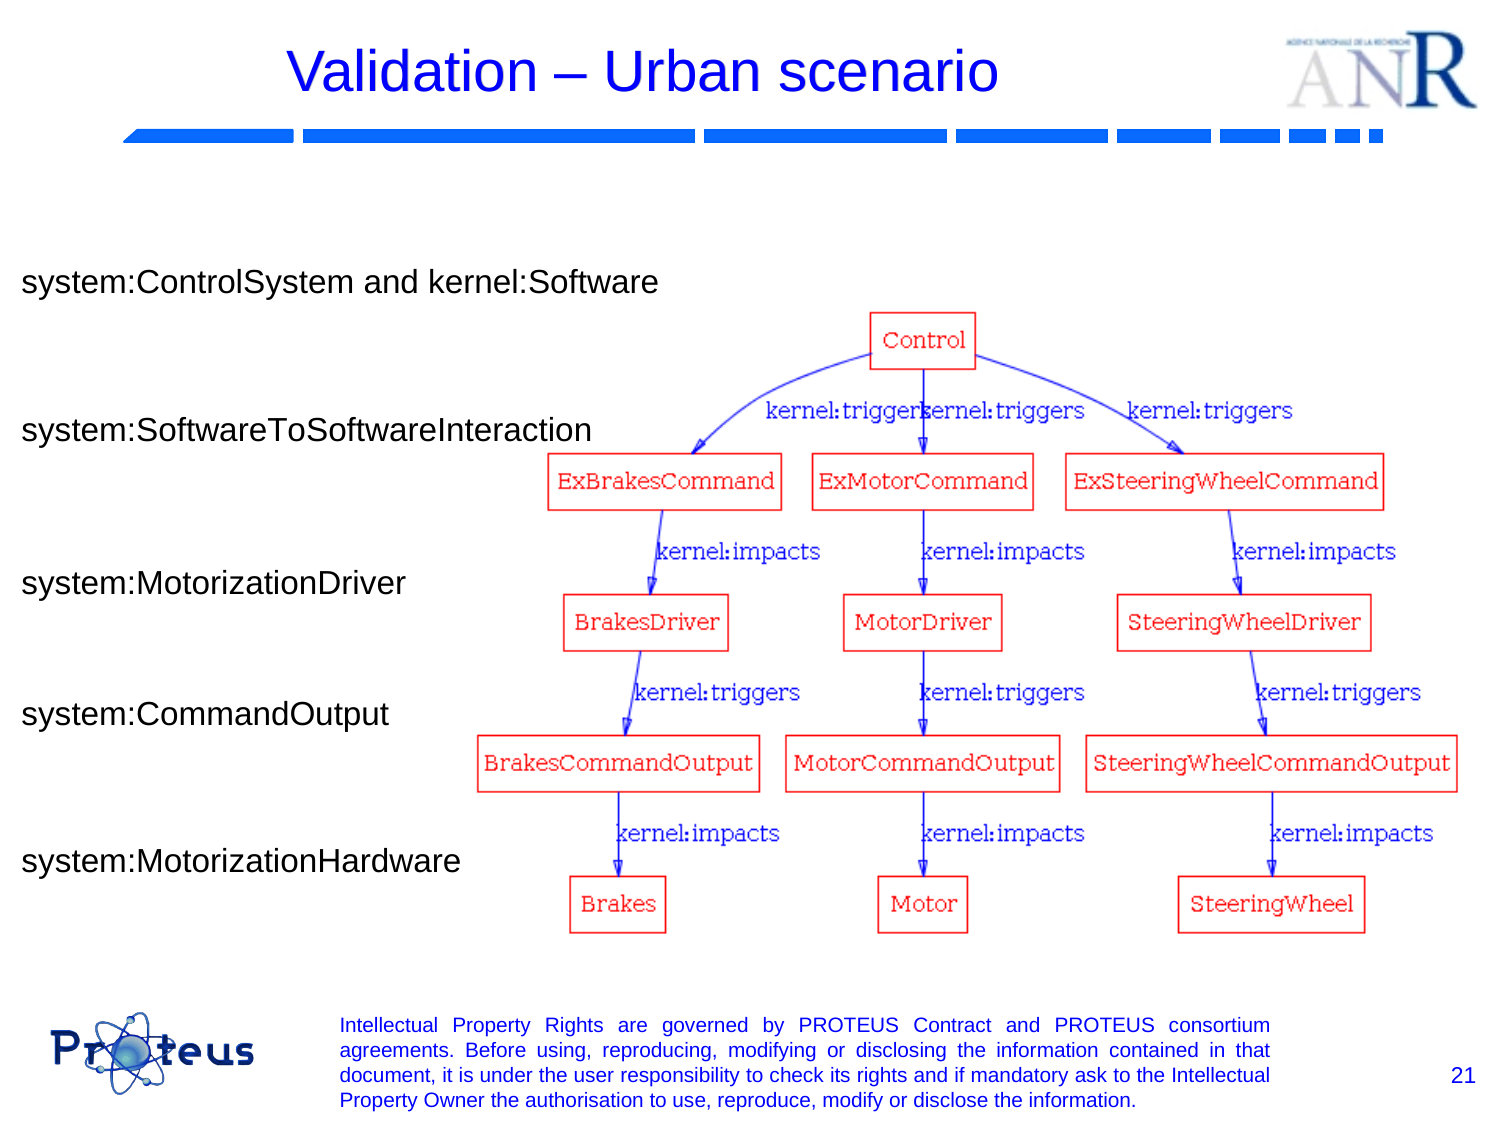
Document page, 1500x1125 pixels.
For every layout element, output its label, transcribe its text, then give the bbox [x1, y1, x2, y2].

text_box system:CommandOutput [6, 693, 405, 739]
picture [1281, 27, 1484, 115]
title Validation – Urban scenario [23, 11, 1264, 130]
text_box system:SoftwareToSoftwareInteraction [6, 409, 609, 455]
picture [432, 270, 1494, 973]
text_box system:MotorizationHardware [6, 840, 477, 887]
text_box system:MotorizationDriver [6, 563, 422, 609]
picture [35, 1003, 272, 1101]
text_box system:ControlSystem and kernel:Software [6, 262, 676, 308]
